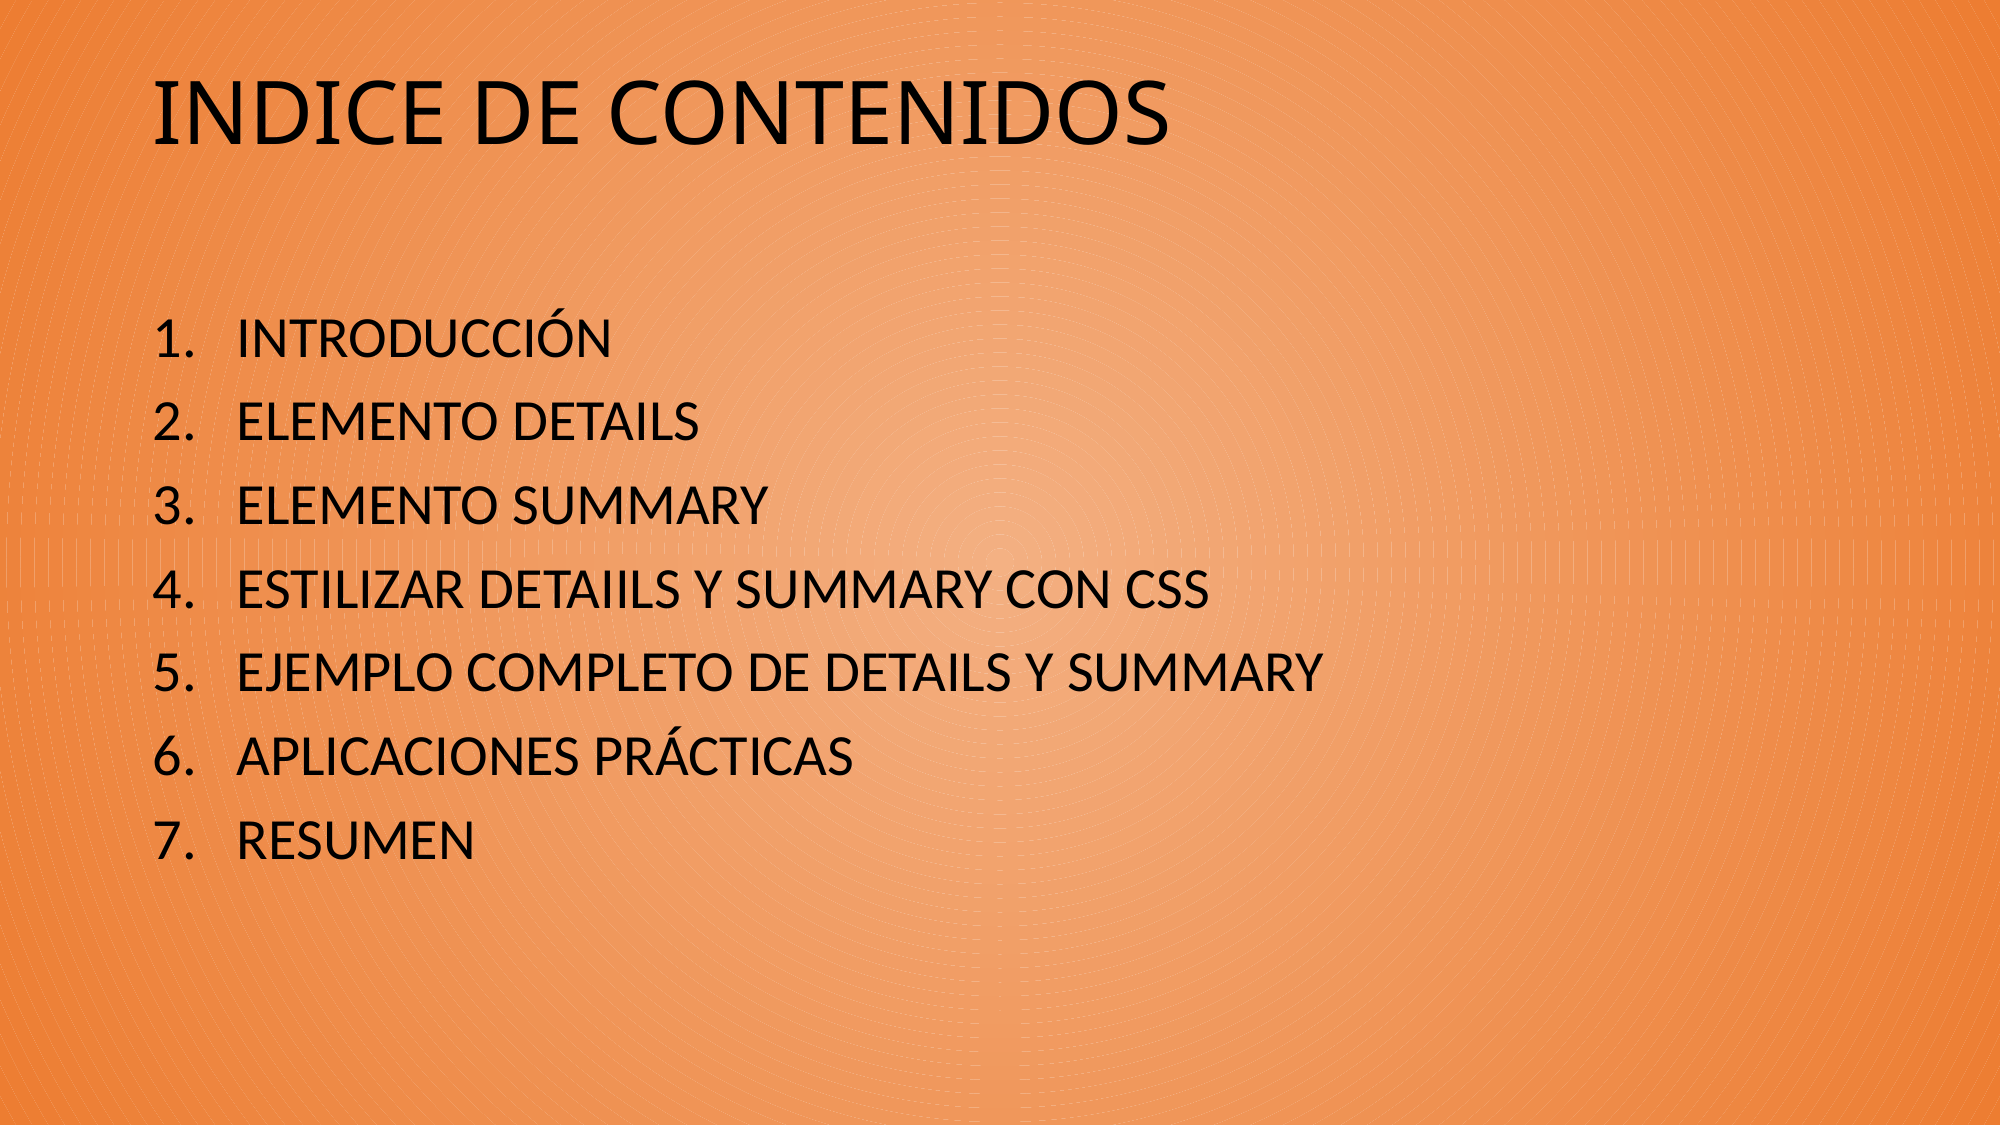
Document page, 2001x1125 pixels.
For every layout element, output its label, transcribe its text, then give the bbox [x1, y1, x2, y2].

title INDICE DE CONTENIDOS [137, 59, 1863, 278]
list INTRODUCCIÓN ELEMENTO DETAILS ELEMENTO SUMMARY ESTILIZAR DETAIILS Y SUMMARY CON CSS EJEMPLO COMPLETO DE DETAILS Y SUMMARY APLICACIONES PRÁCTICAS RESUMEN [137, 299, 1863, 1014]
